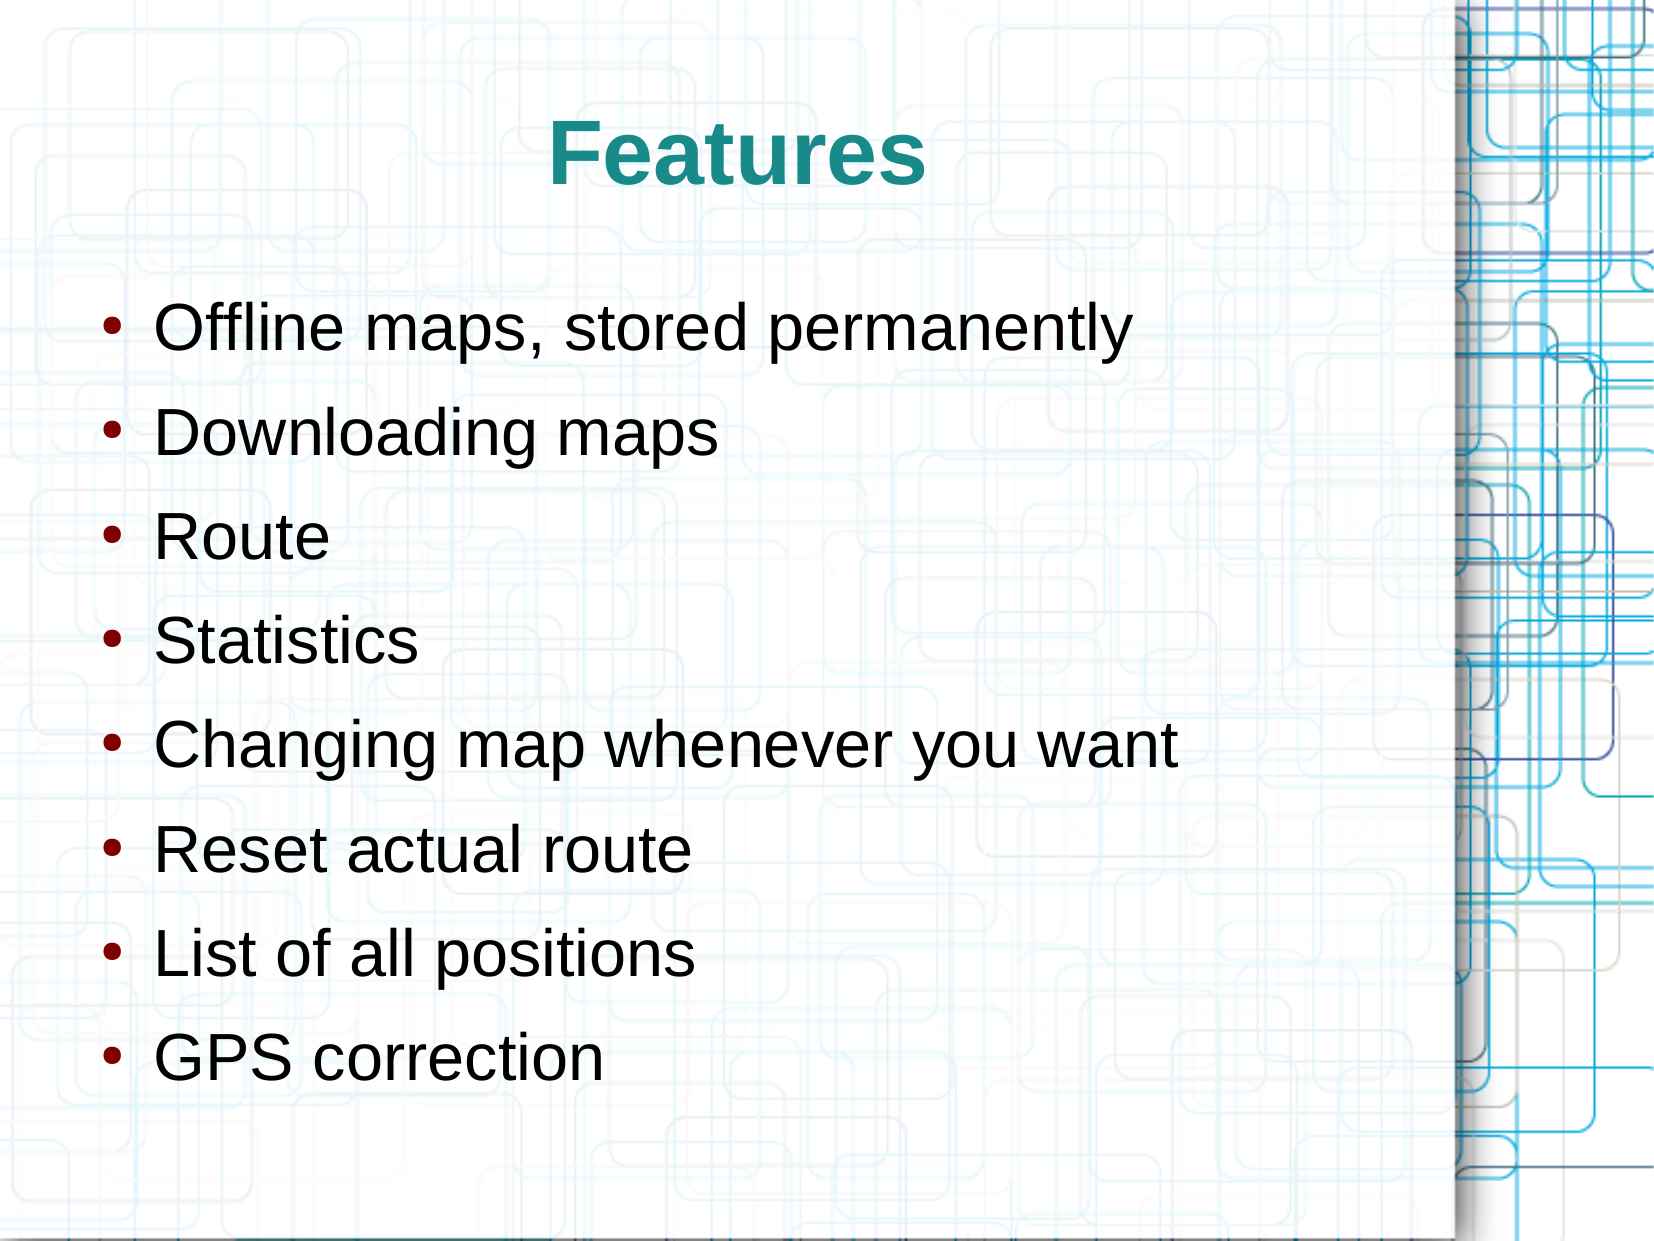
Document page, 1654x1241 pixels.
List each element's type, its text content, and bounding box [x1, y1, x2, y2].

picture [0, 0, 1654, 1241]
list Offline maps, stored permanently Downloading maps Route Statistics Changing map whenever you want Reset actual route List of all positions GPS correction [82, 290, 1418, 1109]
title Features [59, 49, 1418, 257]
